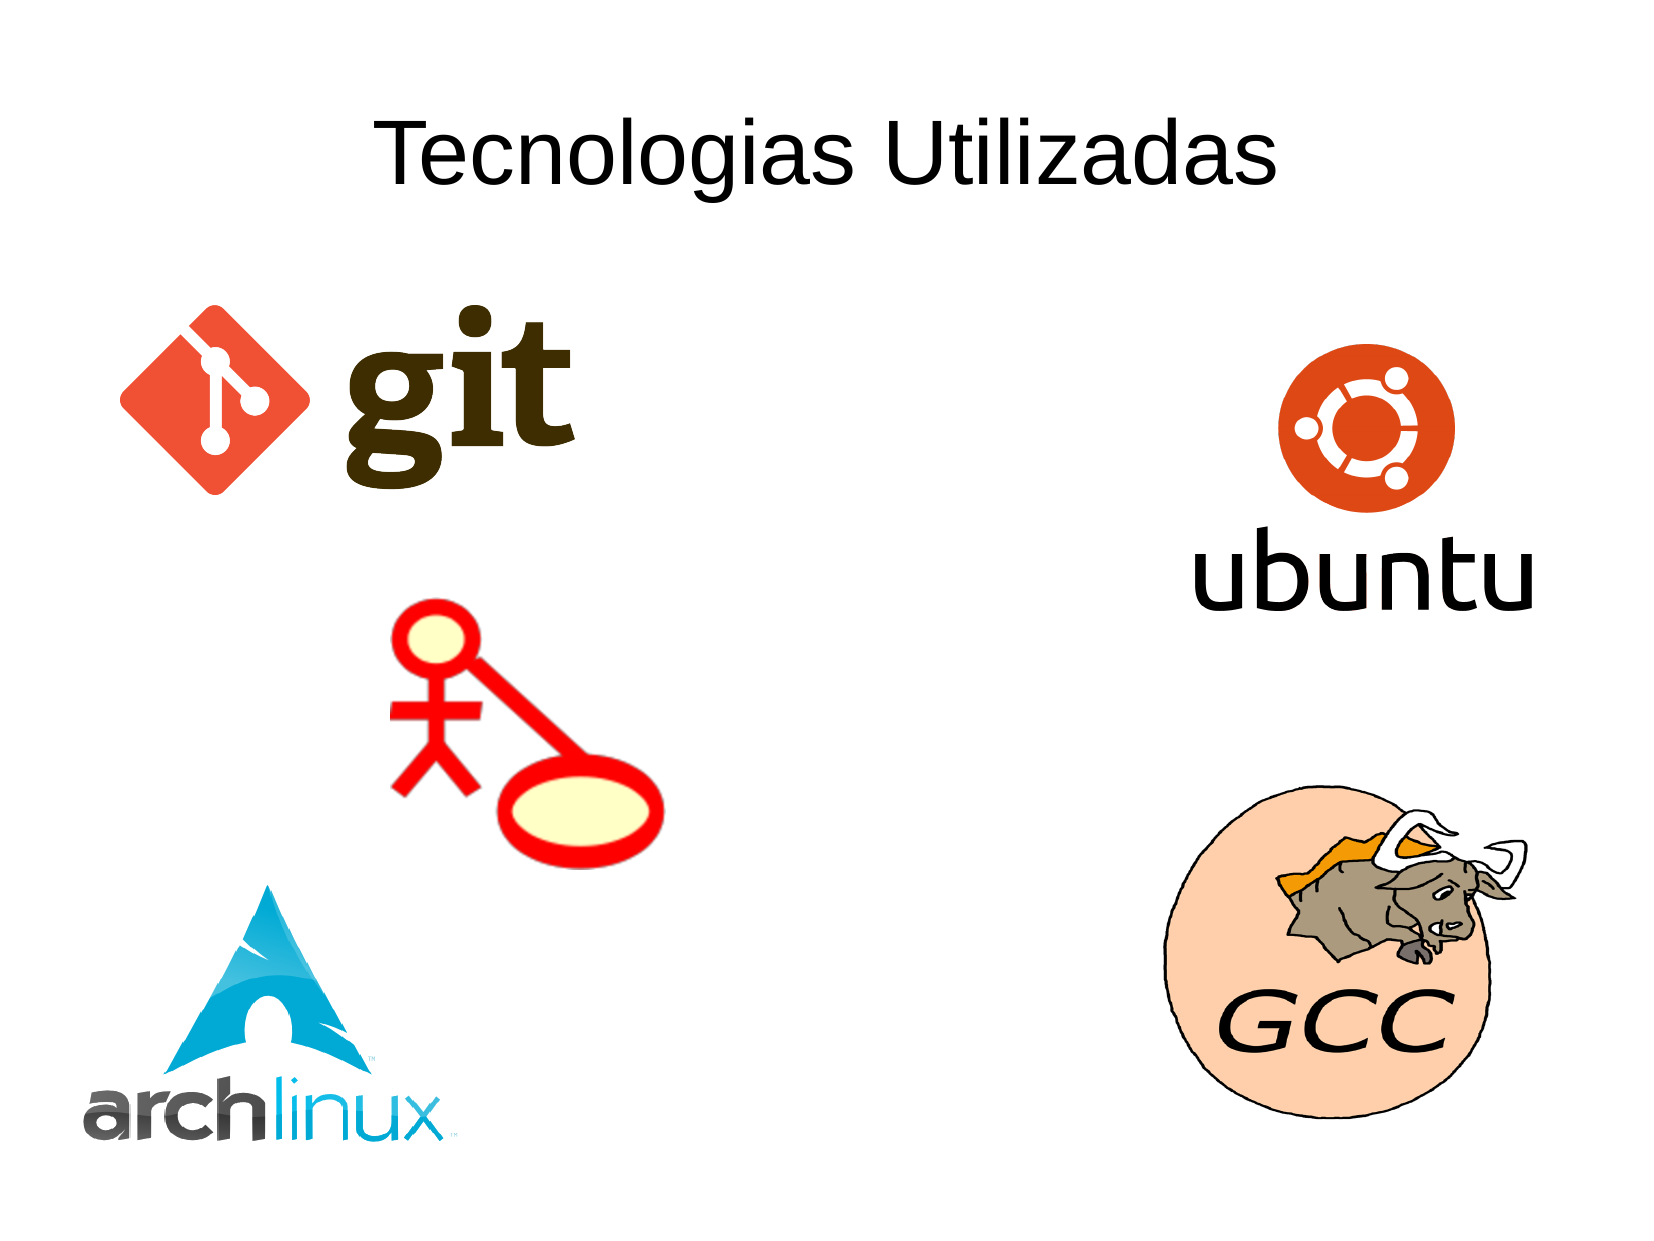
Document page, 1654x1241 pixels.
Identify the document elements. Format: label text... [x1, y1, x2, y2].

picture [120, 305, 575, 496]
picture [60, 597, 666, 1165]
title Tecnologias Utilizadas [82, 49, 1571, 257]
picture [1065, 287, 1654, 706]
picture [1155, 779, 1535, 1126]
